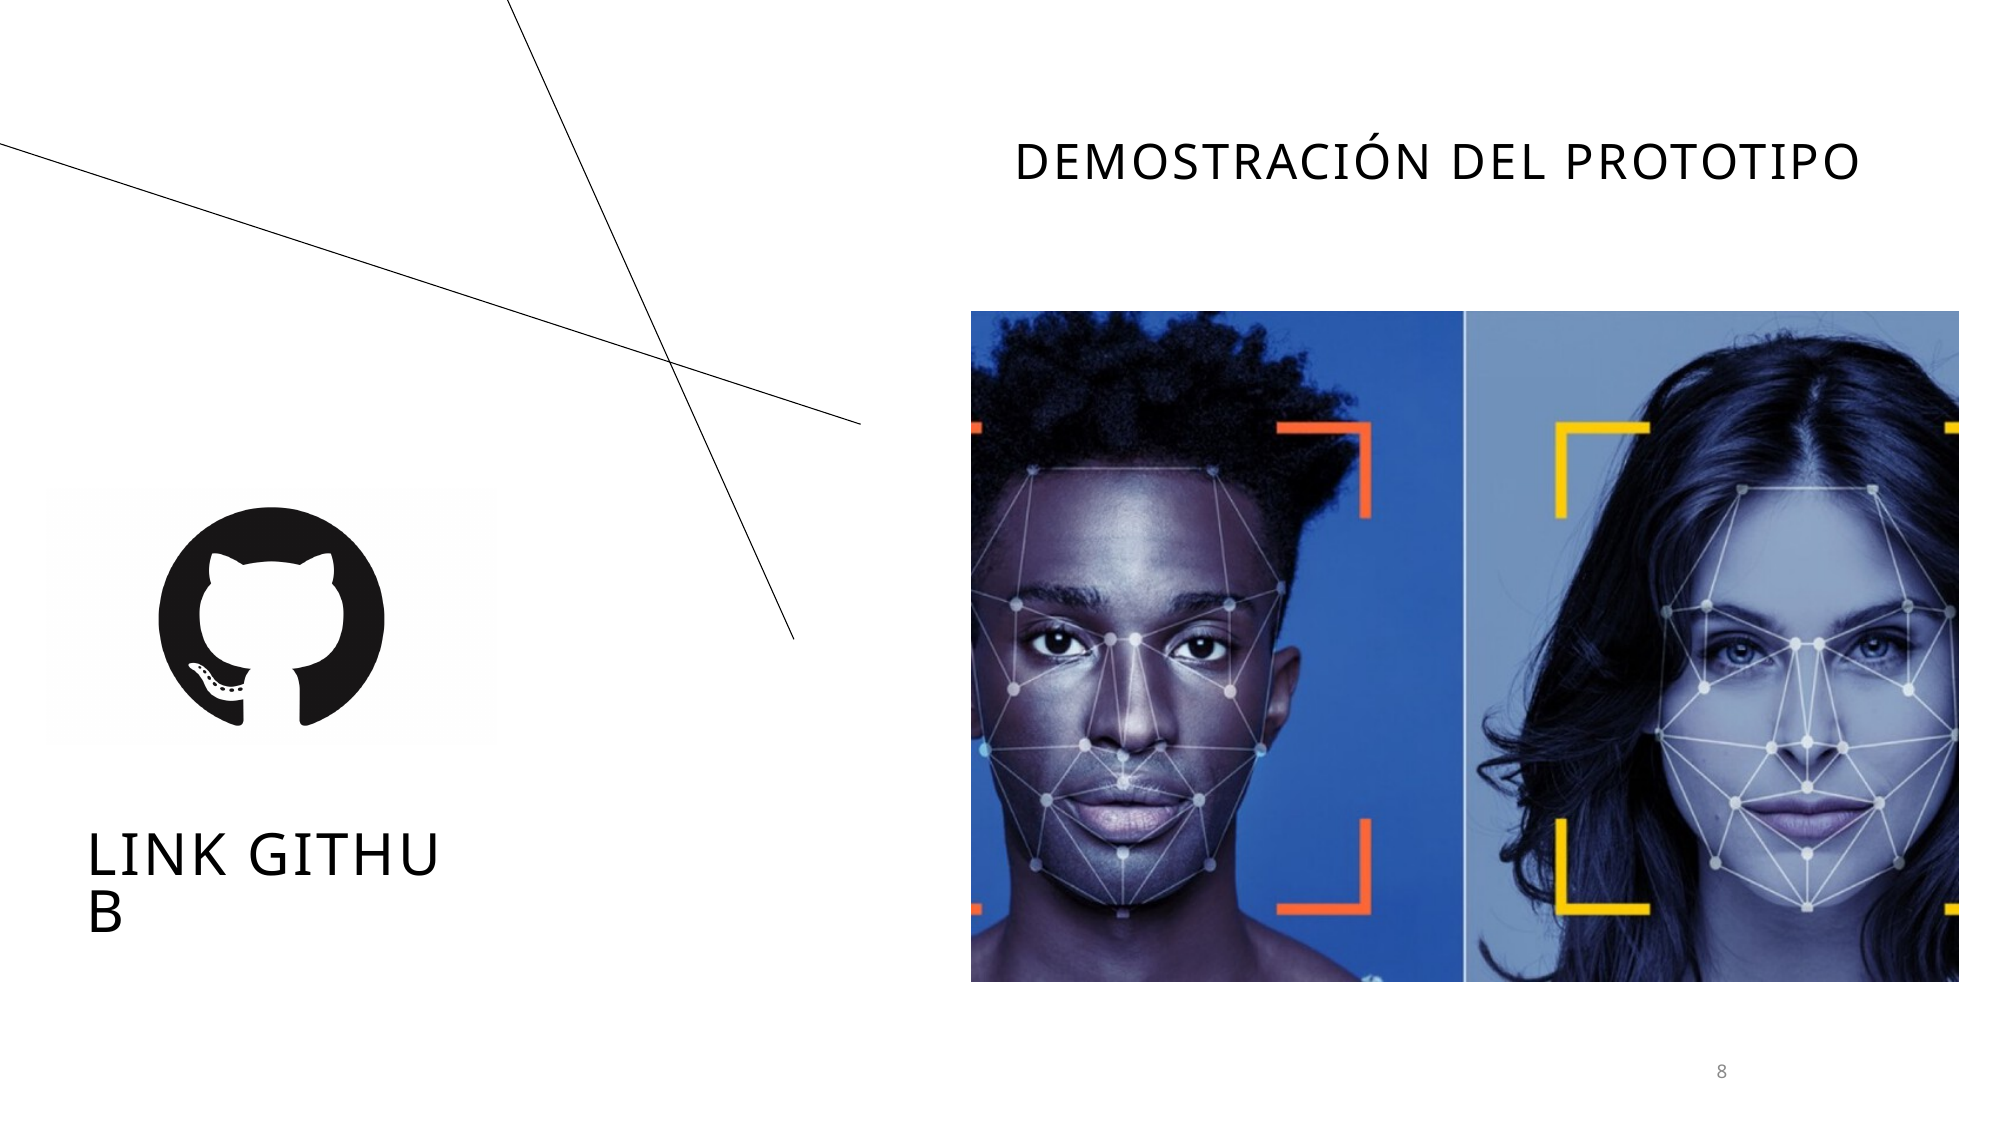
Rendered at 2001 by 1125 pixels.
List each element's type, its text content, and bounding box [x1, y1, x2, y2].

picture [46, 488, 497, 745]
slide_number 8 [1701, 1042, 1864, 1103]
title Demostración del prototipo [999, 92, 1962, 198]
text_box Link github [71, 796, 472, 898]
picture [971, 311, 1959, 982]
